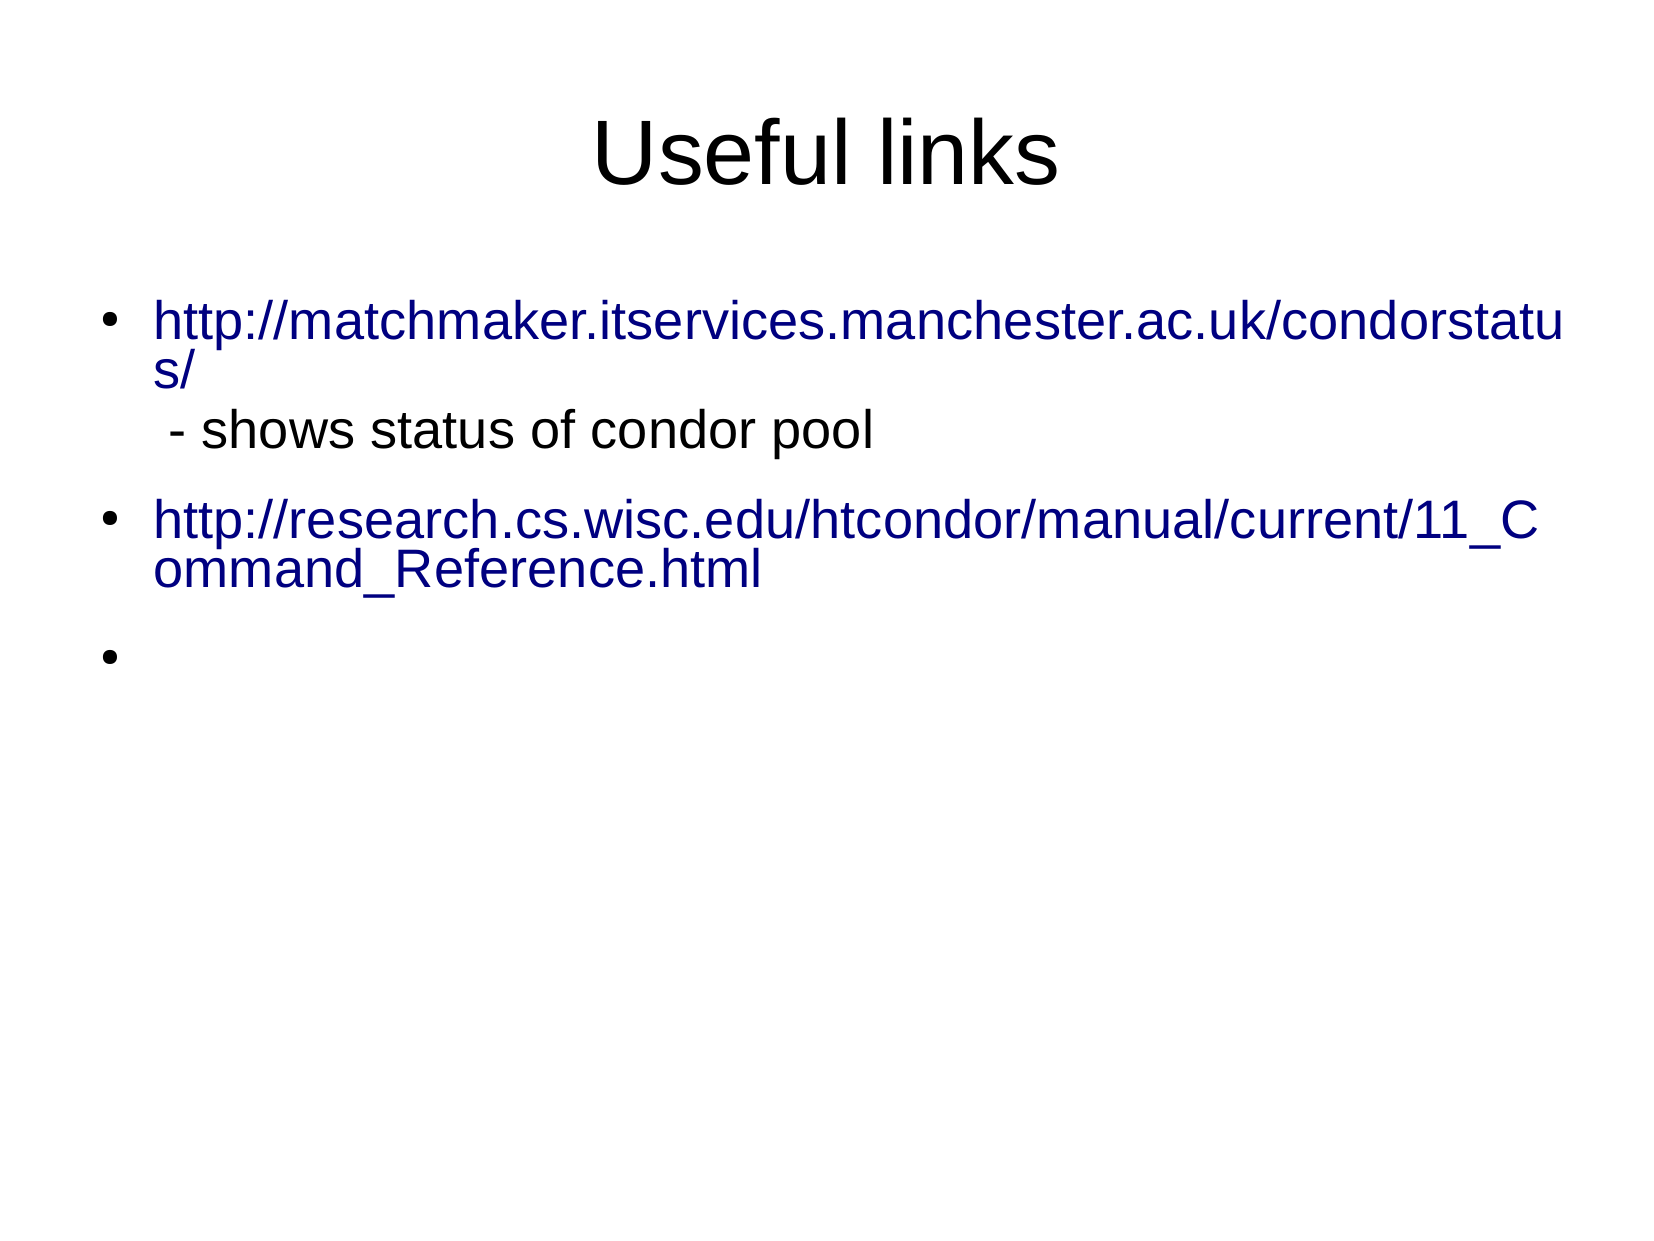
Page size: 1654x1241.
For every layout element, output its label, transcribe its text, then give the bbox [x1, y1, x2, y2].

title Useful links [82, 49, 1571, 257]
list http://matchmaker.itservices.manchester.ac.uk/condorstatus/ - shows status of condor pool http://research.cs.wisc.edu/htcondor/manual/current/11_Command_Reference.html [82, 290, 1571, 1010]
